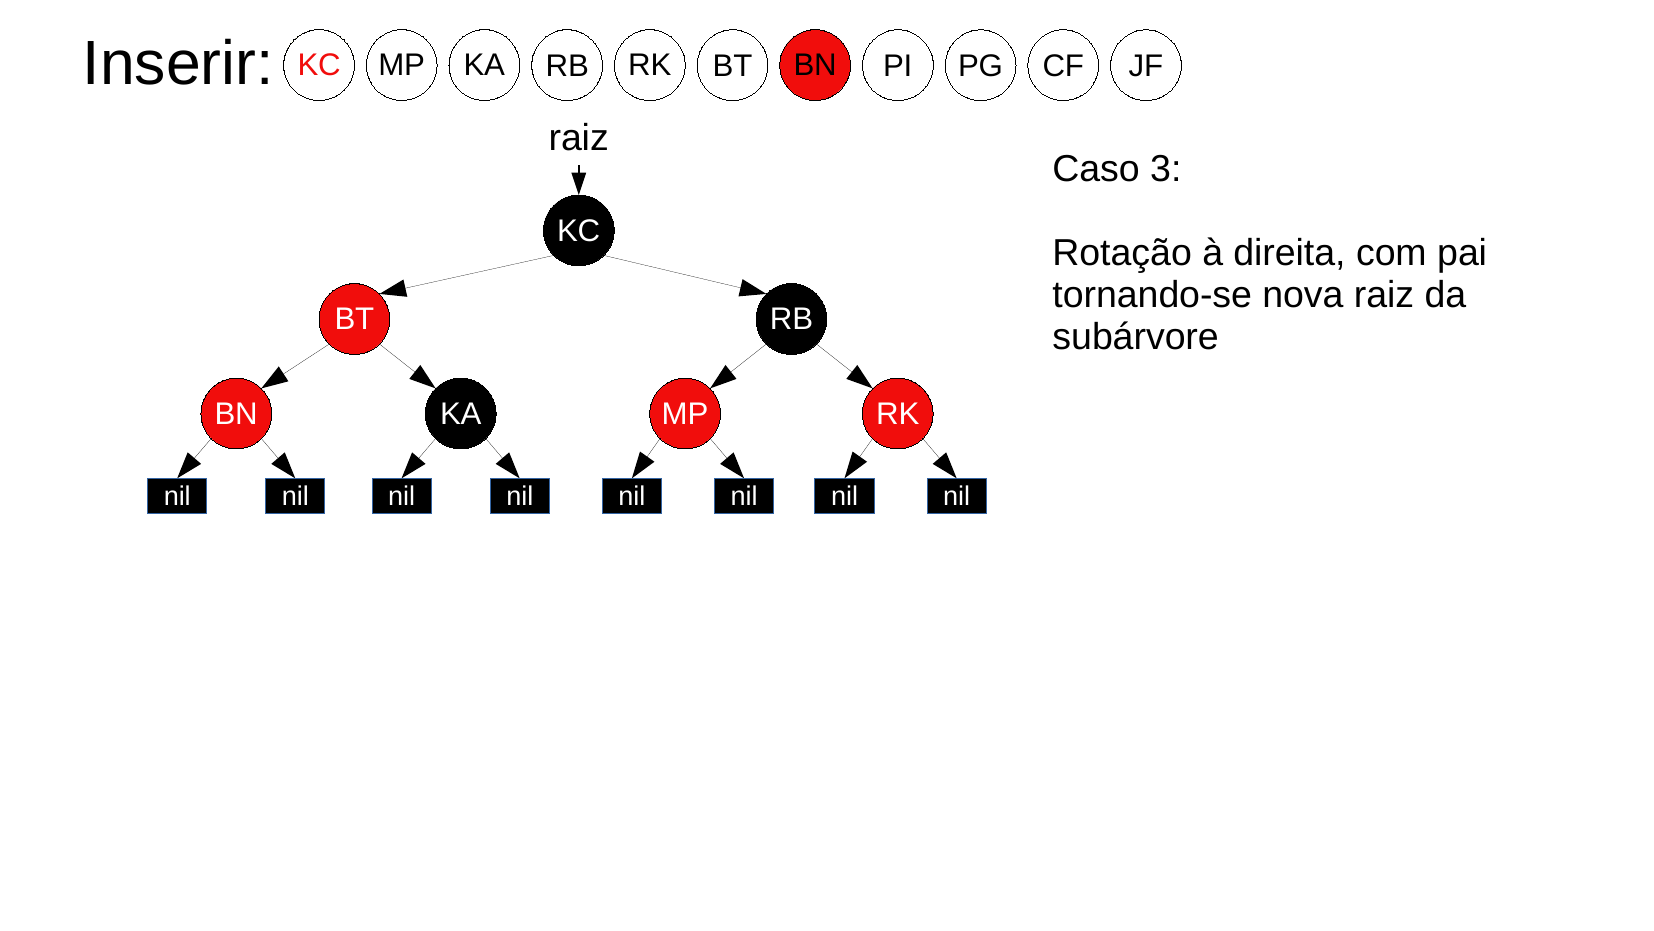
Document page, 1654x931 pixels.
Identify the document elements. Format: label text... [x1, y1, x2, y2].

text_box KA [449, 29, 520, 101]
text_box KC [283, 29, 355, 101]
text_box nil [814, 478, 875, 514]
text_box nil [372, 478, 432, 514]
text_box RK [614, 29, 686, 101]
text_box BT [697, 29, 768, 101]
text_box MP [649, 378, 721, 449]
text_box RK [862, 378, 934, 449]
text_box nil [147, 478, 207, 514]
text_box CF [1027, 29, 1099, 101]
text_box MP [366, 29, 438, 101]
text_box nil [714, 478, 774, 514]
text_box KC [543, 195, 615, 266]
text_box nil [490, 478, 550, 514]
text_box JF [1110, 29, 1182, 101]
text_box nil [265, 478, 325, 514]
text_box BN [779, 29, 851, 101]
text_box PI [862, 29, 934, 101]
text_box RB [756, 283, 827, 355]
text_box BN [200, 378, 272, 449]
text_box RB [531, 29, 603, 101]
text_box nil [602, 478, 662, 514]
text_box KA [425, 378, 497, 449]
title Inserir: [82, 28, 284, 98]
text_box BT [319, 283, 390, 355]
text_box PG [945, 29, 1017, 101]
text_box raiz [533, 108, 624, 166]
text_box nil [927, 478, 987, 514]
text_box Caso 3: Rotação à direita, com pai tornando-se nova raiz da subárvore [1037, 140, 1519, 365]
